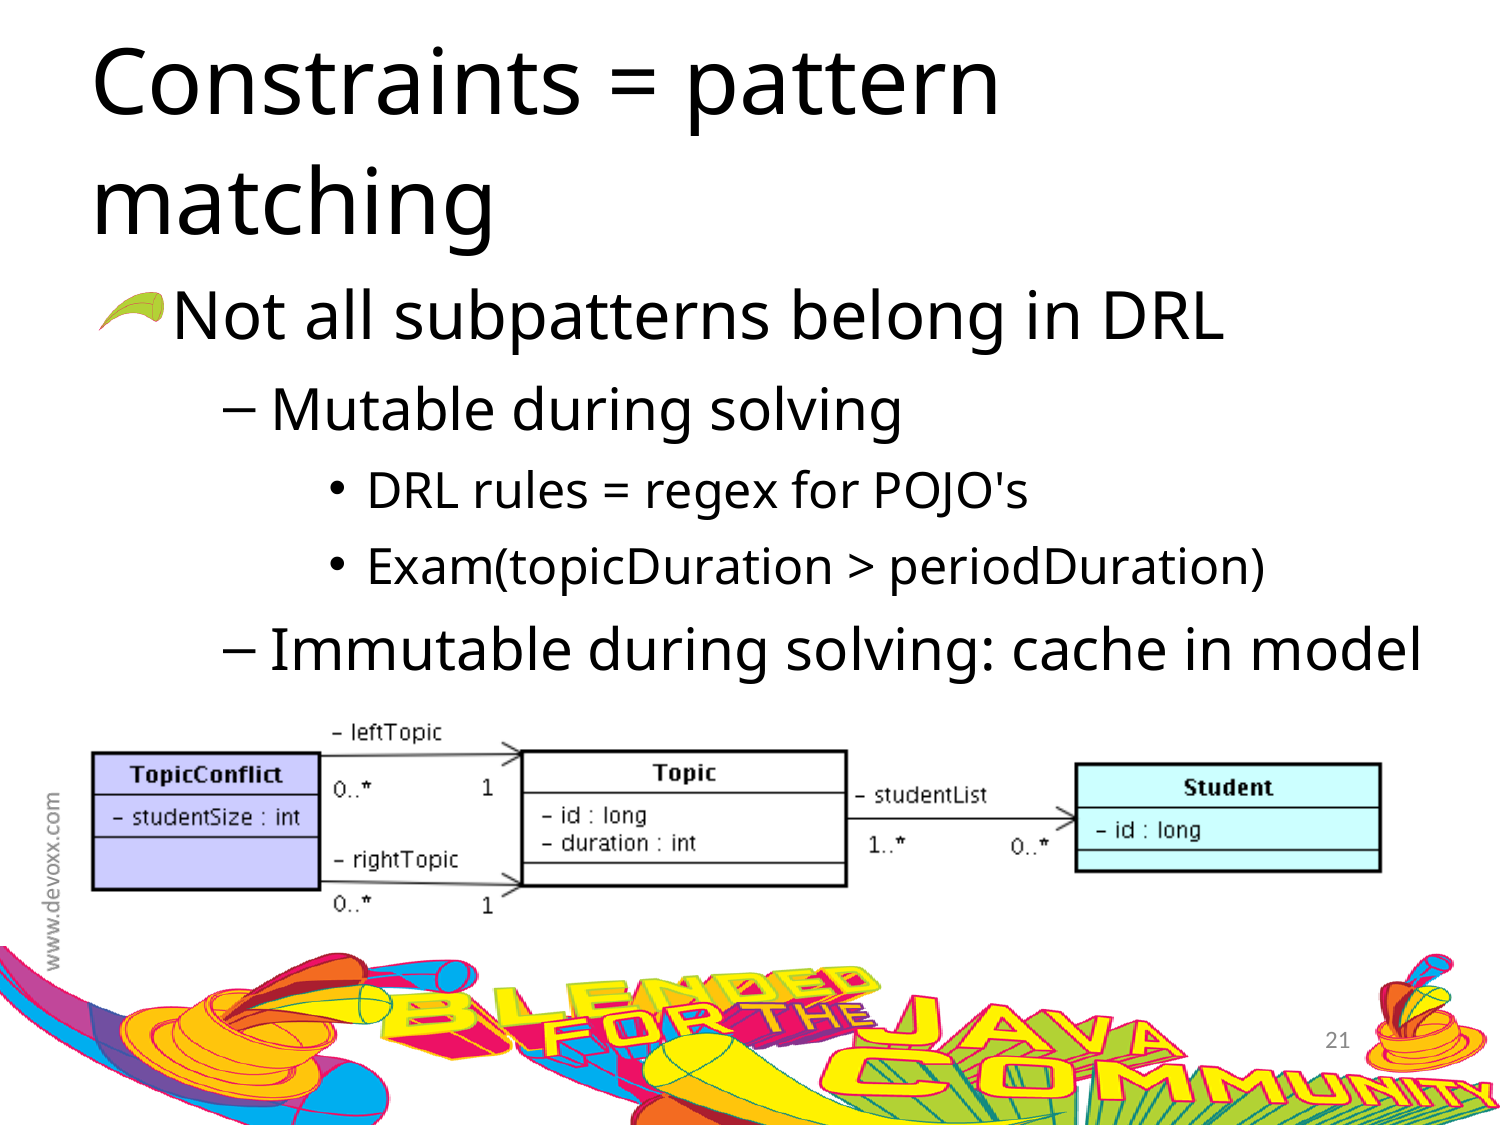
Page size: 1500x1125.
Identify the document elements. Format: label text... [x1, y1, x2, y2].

picture [0, 689, 1500, 1125]
title Constraints = pattern matching [75, 45, 1426, 233]
list Not all subpatterns belong in DRL Mutable during solving DRL rules = regex for POJO's Exam(topicDuration > periodDuration) Immutable during solving: cache in model [75, 262, 1463, 681]
